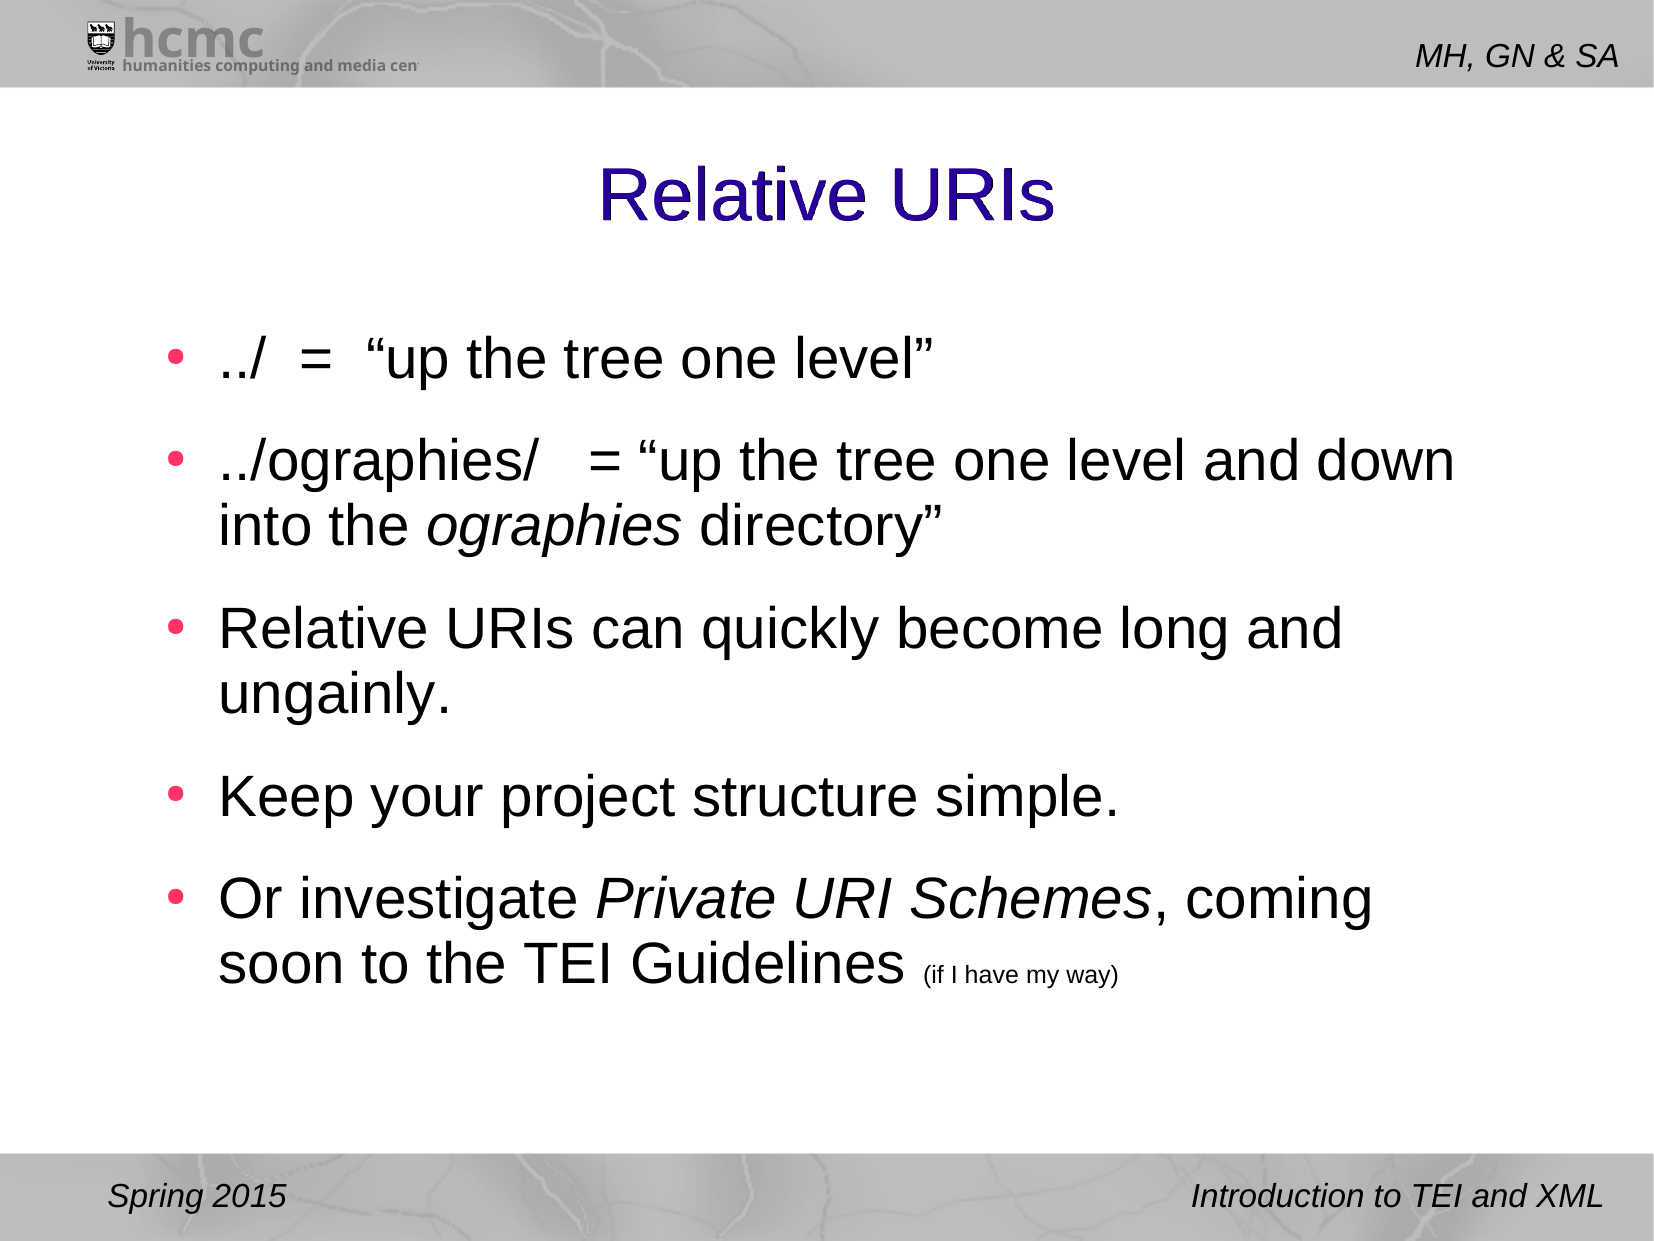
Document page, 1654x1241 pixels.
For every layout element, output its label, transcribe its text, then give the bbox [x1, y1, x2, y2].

title Relative URIs [118, 90, 1536, 298]
picture [0, 0, 1654, 1241]
list ../ = “up the tree one level” ../ographies/ = “up the tree one level and down into the ographies directory” Relative URIs can quickly become long and ungainly. Keep your project structure simple. Or investigate Private URI Schemes, coming soon to the TEI Guidelines (if I have my way) [147, 325, 1506, 1045]
